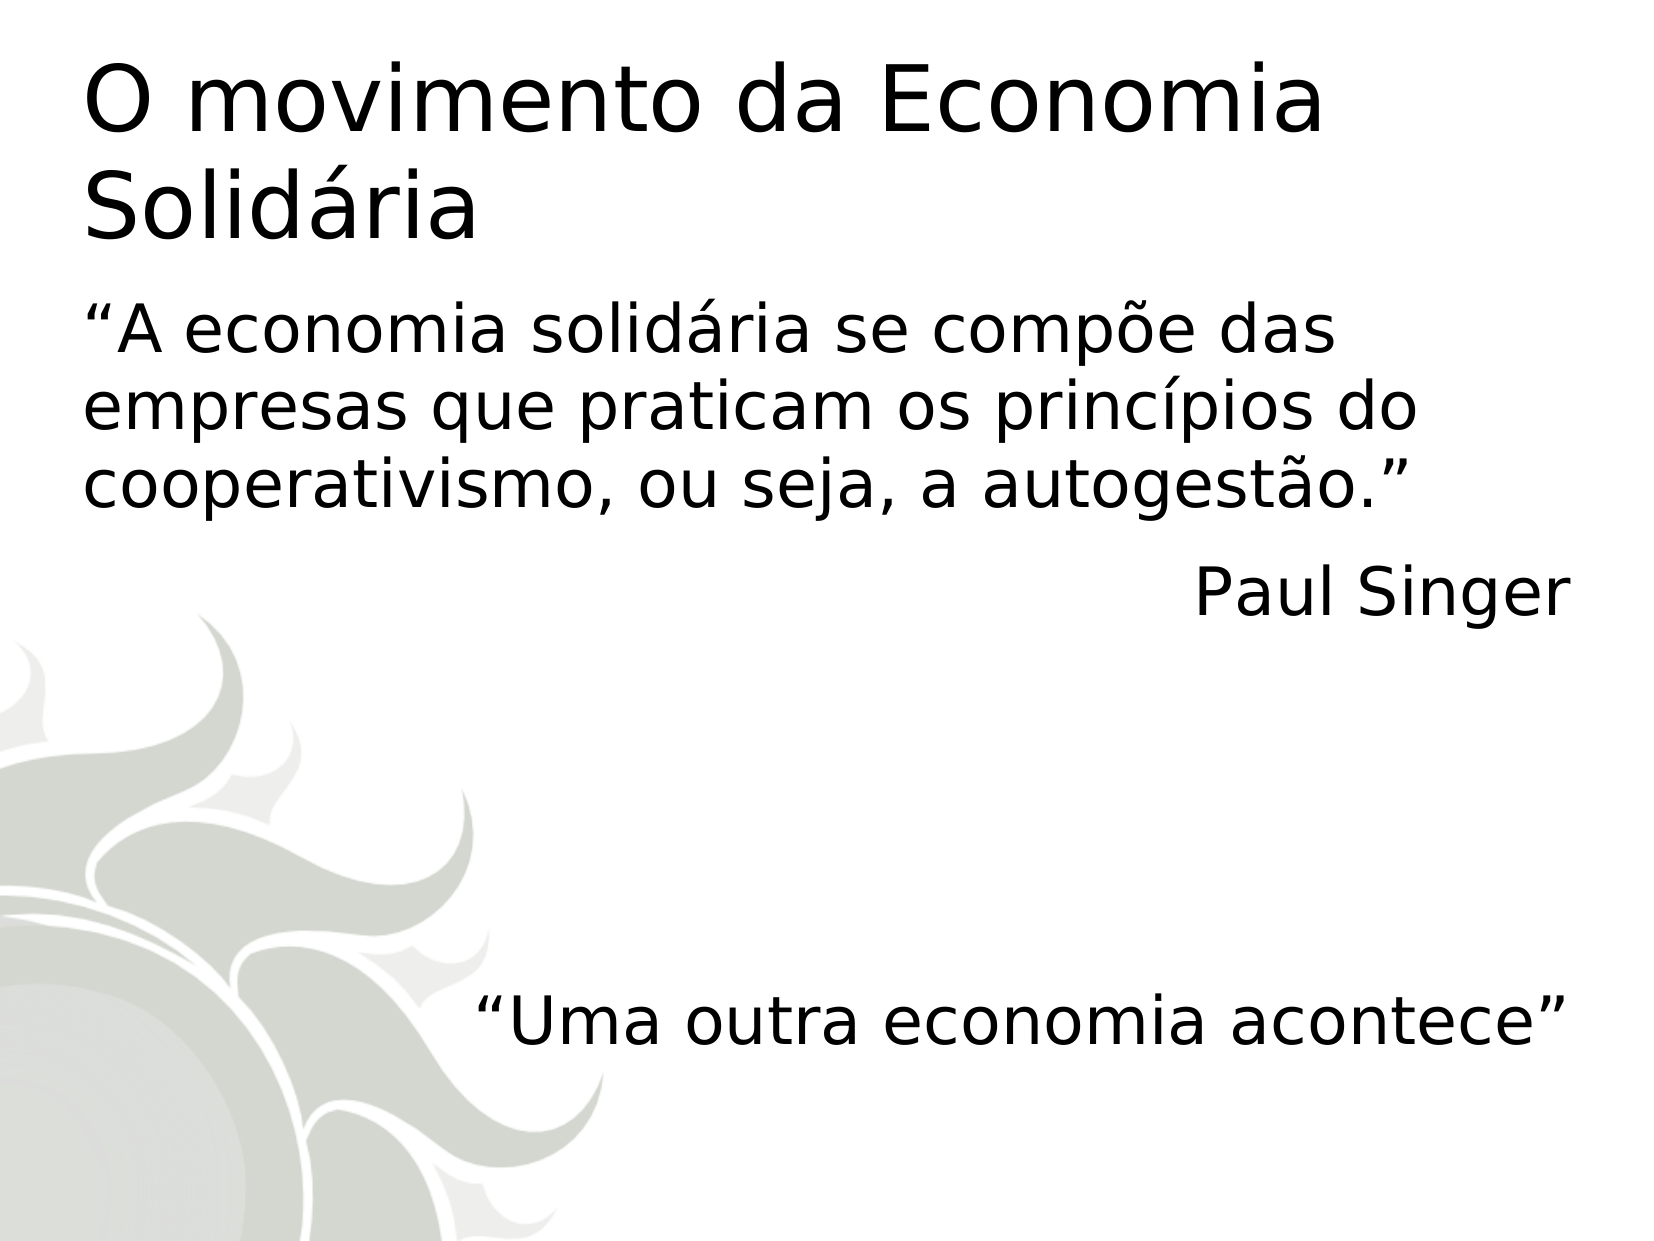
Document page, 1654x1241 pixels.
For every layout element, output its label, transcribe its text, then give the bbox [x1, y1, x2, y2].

list “A economia solidária se compõe das empresas que praticam os princípios do cooperativismo, ou seja, a autogestão.” Paul Singer “Uma outra economia acontece” [82, 290, 1571, 1094]
picture [0, 555, 644, 1241]
title O movimento da Economia Solidária [82, 45, 1571, 261]
